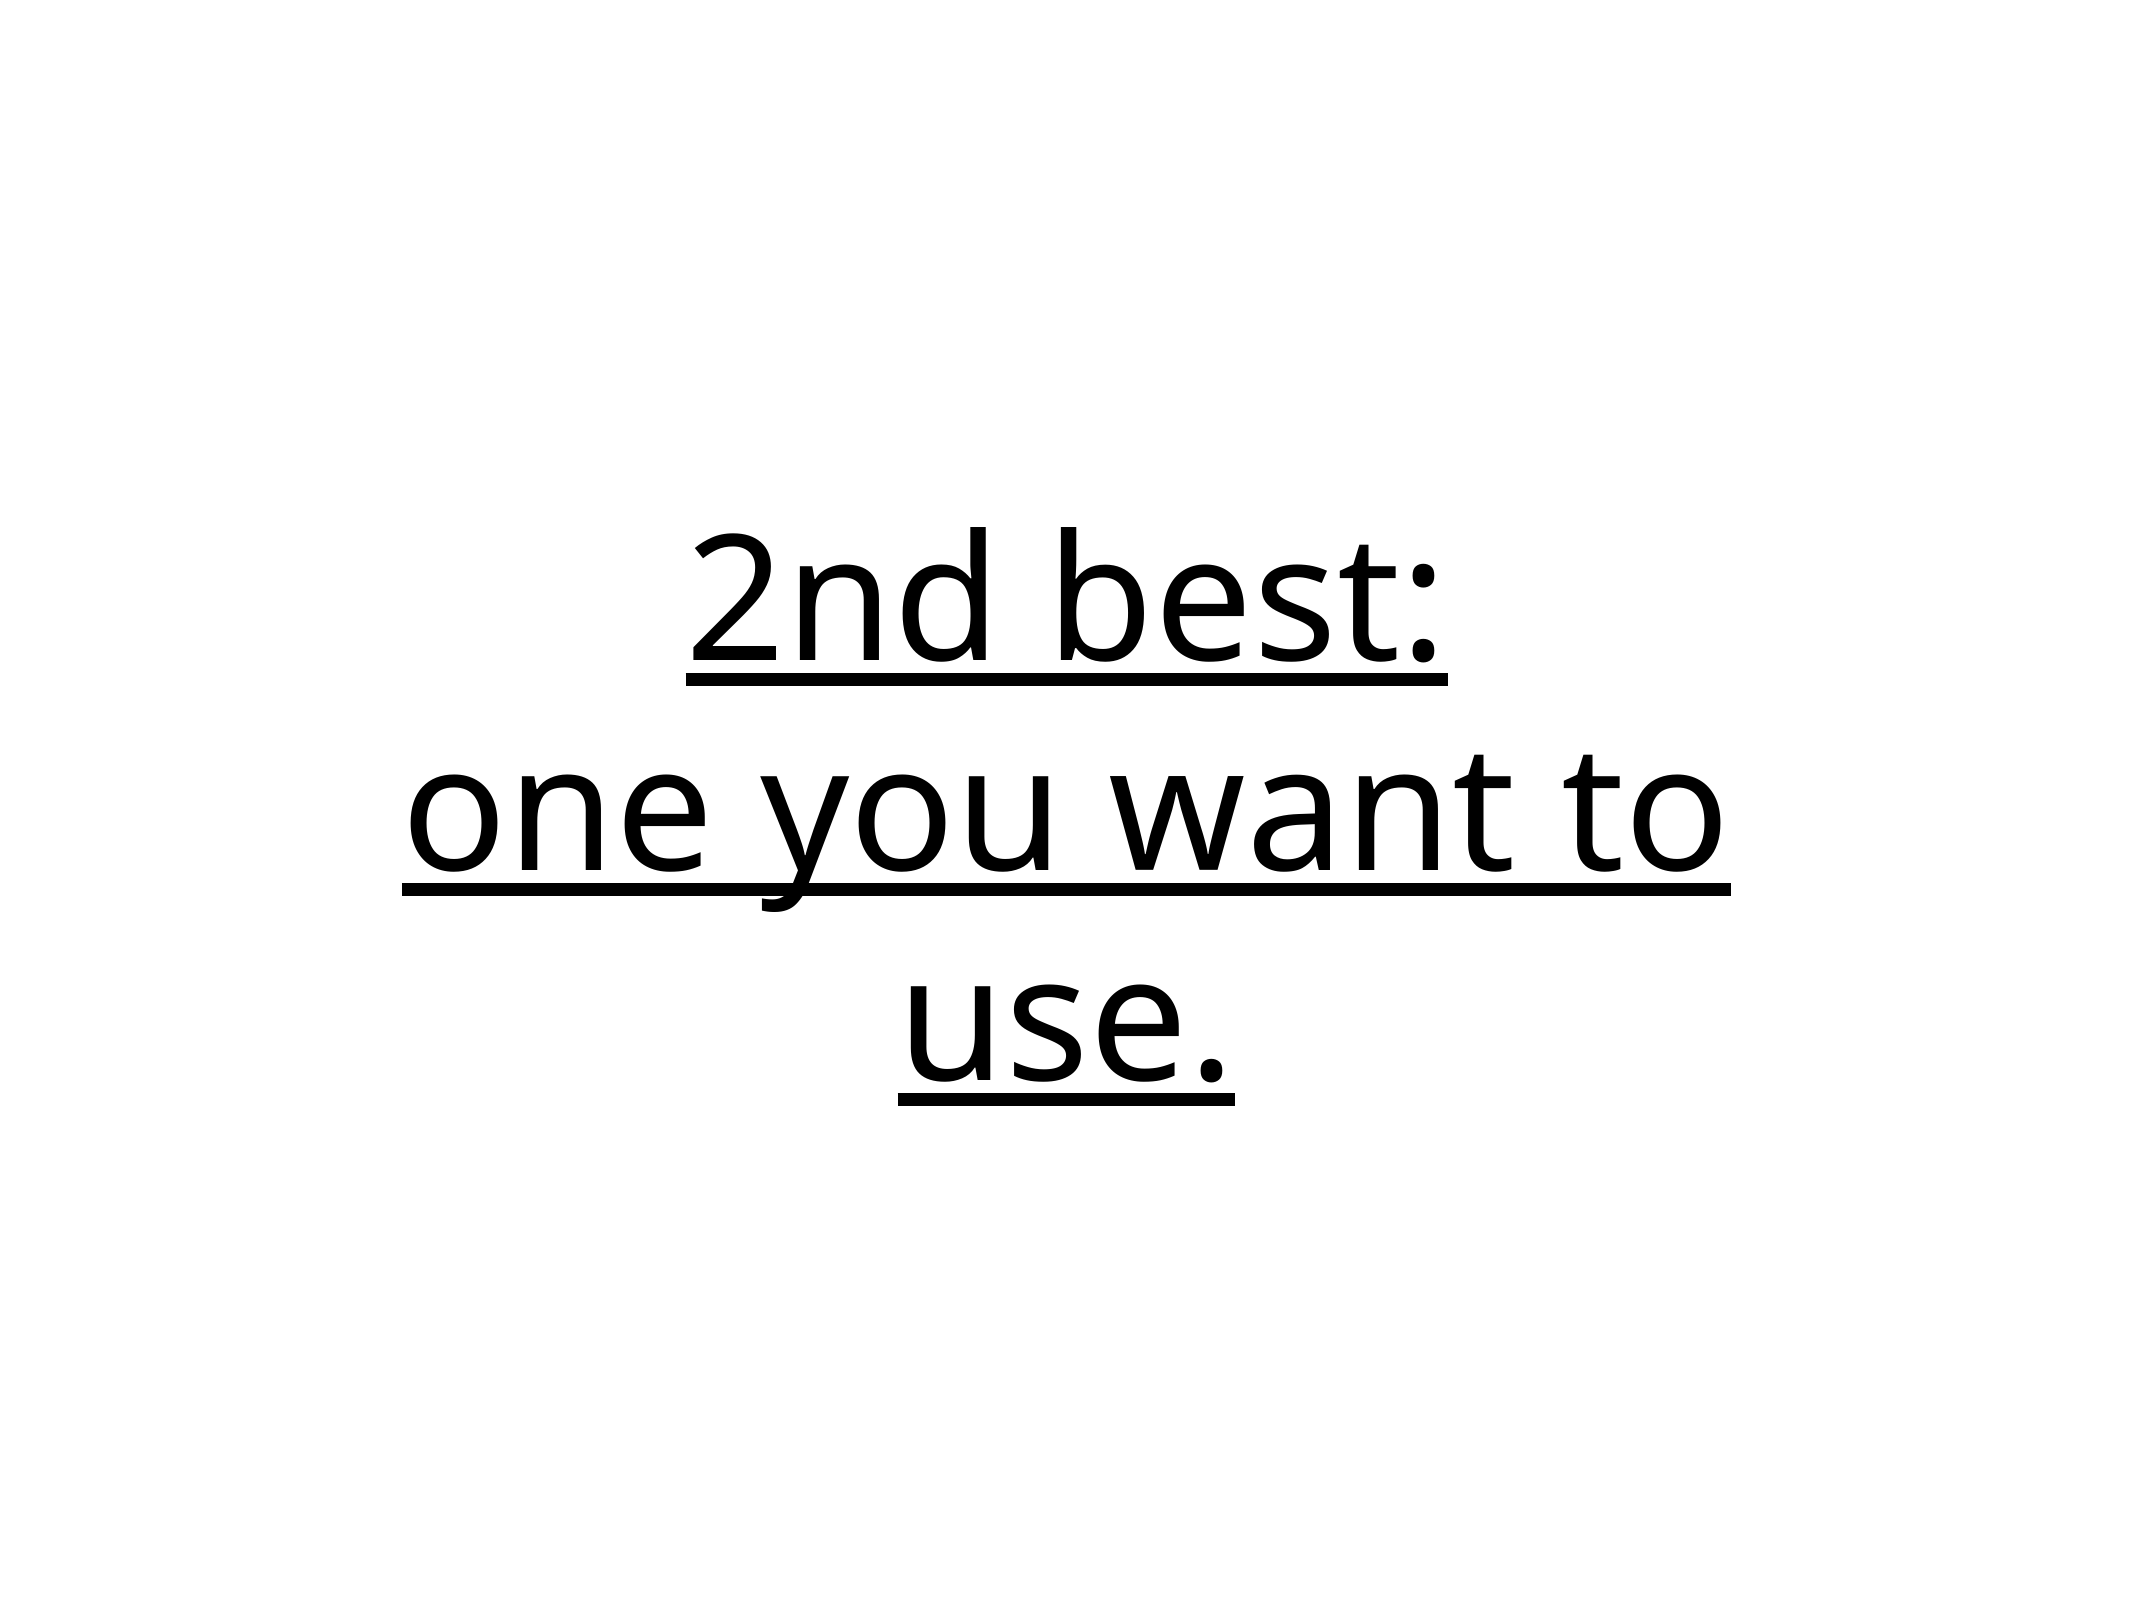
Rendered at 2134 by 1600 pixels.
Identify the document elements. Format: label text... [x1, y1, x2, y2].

title 2nd best: one you want to use. [208, 476, 1925, 1124]
